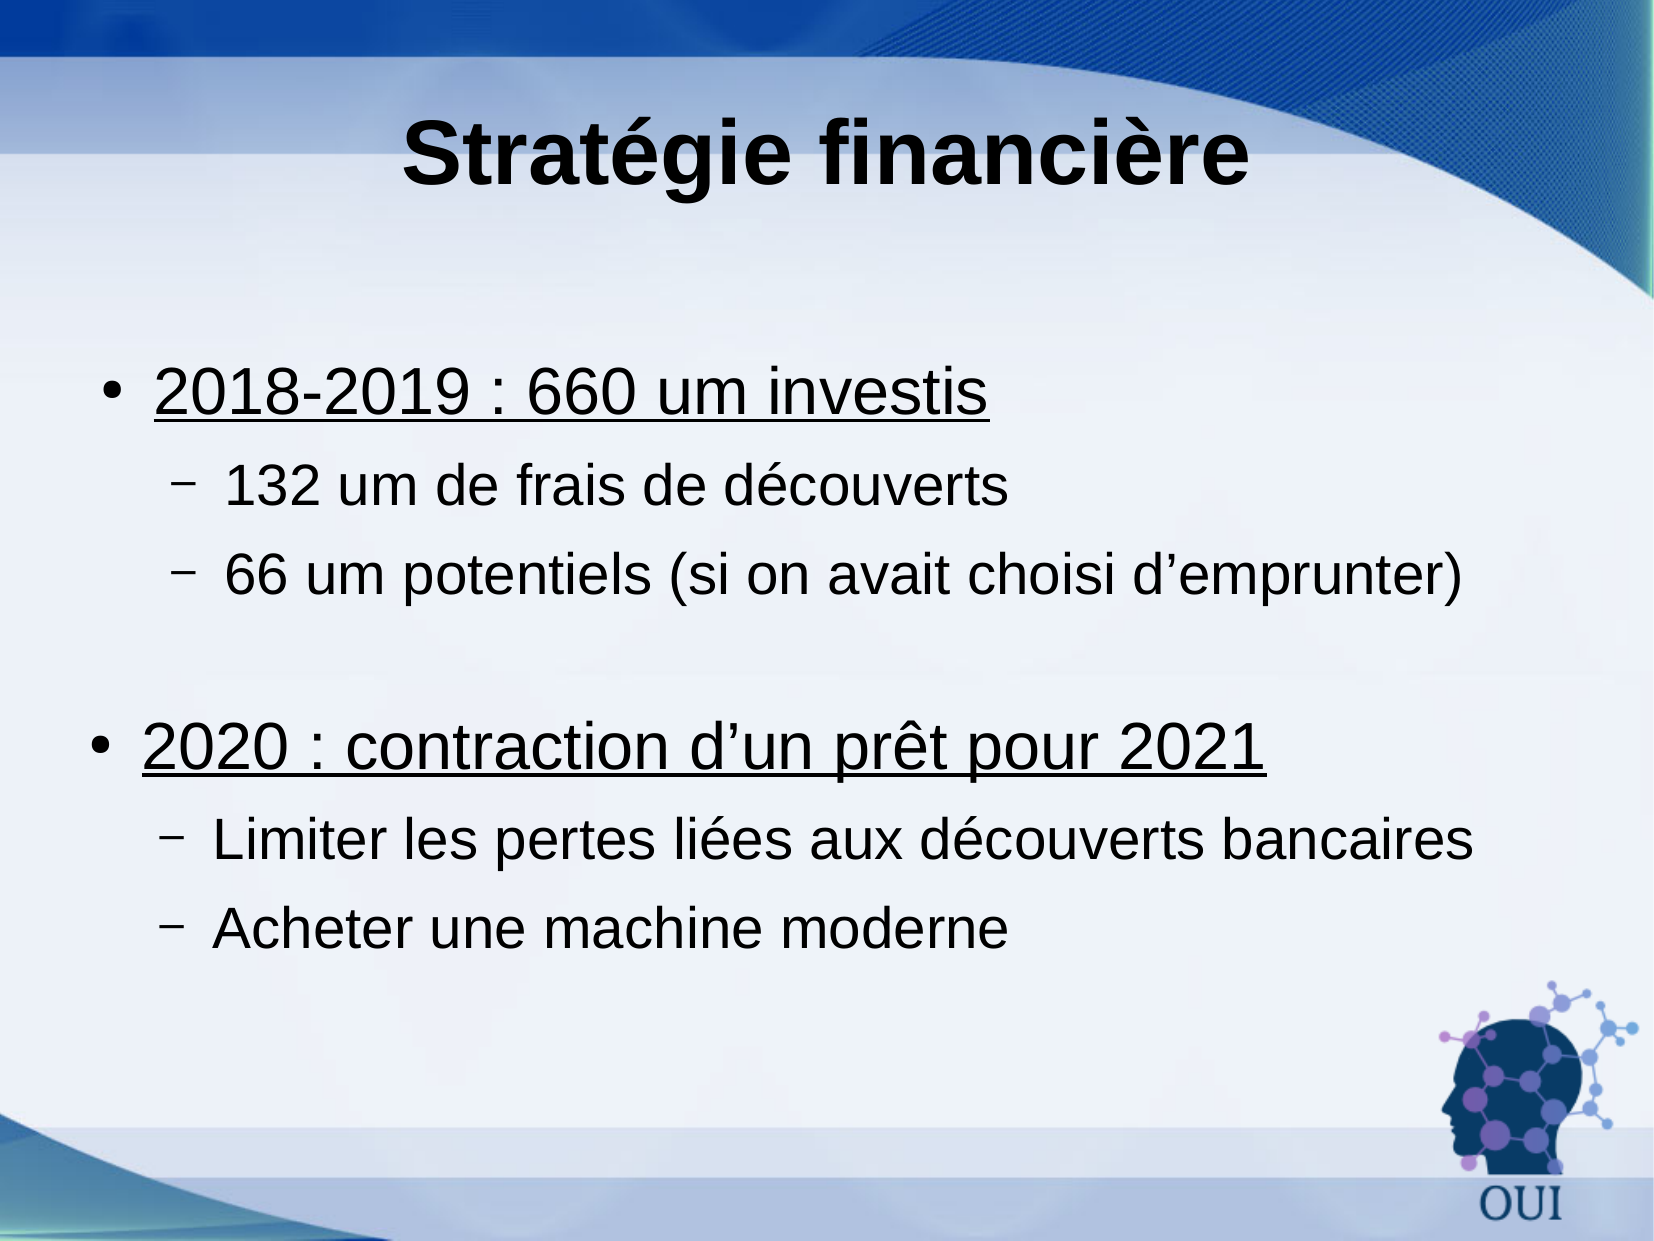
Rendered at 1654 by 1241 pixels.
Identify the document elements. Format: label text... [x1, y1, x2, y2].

list 2018-2019 : 660 um investis 132 um de frais de découverts 66 um potentiels (si on avait choisi d’emprunter) [82, 354, 1571, 674]
title Stratégie financière [82, 49, 1571, 257]
list 2020 : contraction d’un prêt pour 2021 Limiter les pertes liées aux découverts bancaires Acheter une machine moderne [70, 708, 1560, 1028]
picture [0, 0, 1654, 1241]
